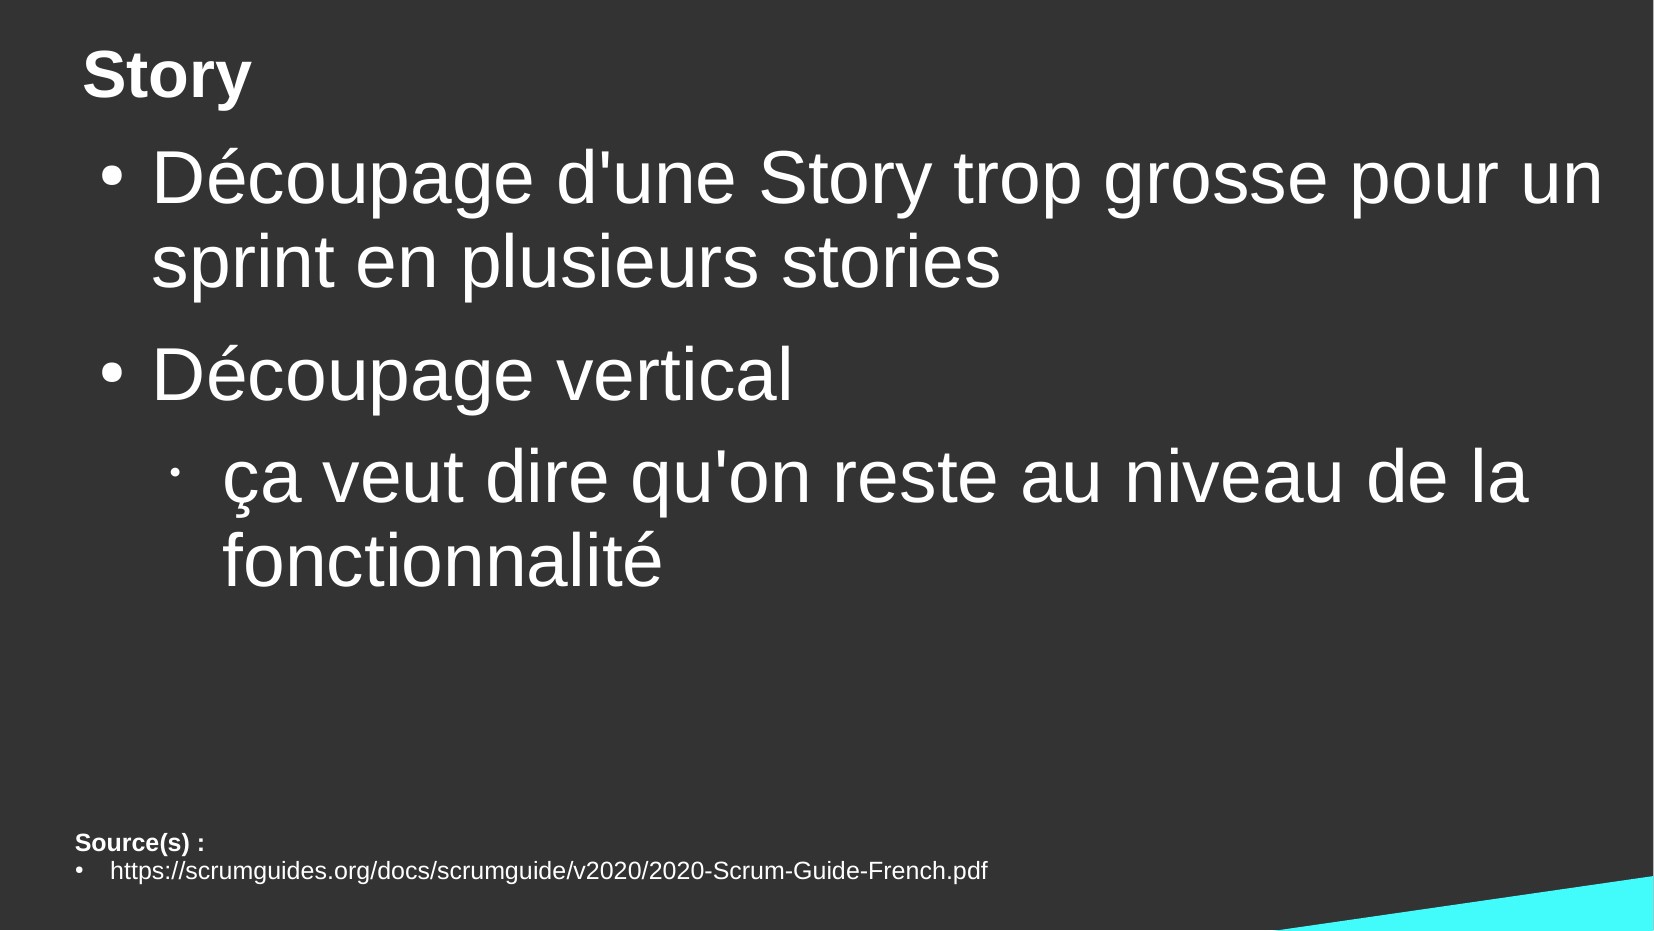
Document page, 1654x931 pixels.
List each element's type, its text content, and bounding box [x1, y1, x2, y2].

text_box Source(s) : https://scrumguides.org/docs/scrumguide/v2020/2020-Scrum-Guide-French.pdf [60, 821, 1546, 921]
text_box [1272, 875, 1654, 931]
list Découpage d'une Story trop grosse pour un sprint en plusieurs stories Découpage vertical ça veut dire qu'on reste au niveau de la fonctionnalité [80, 135, 1620, 777]
title Story [82, 37, 1571, 122]
